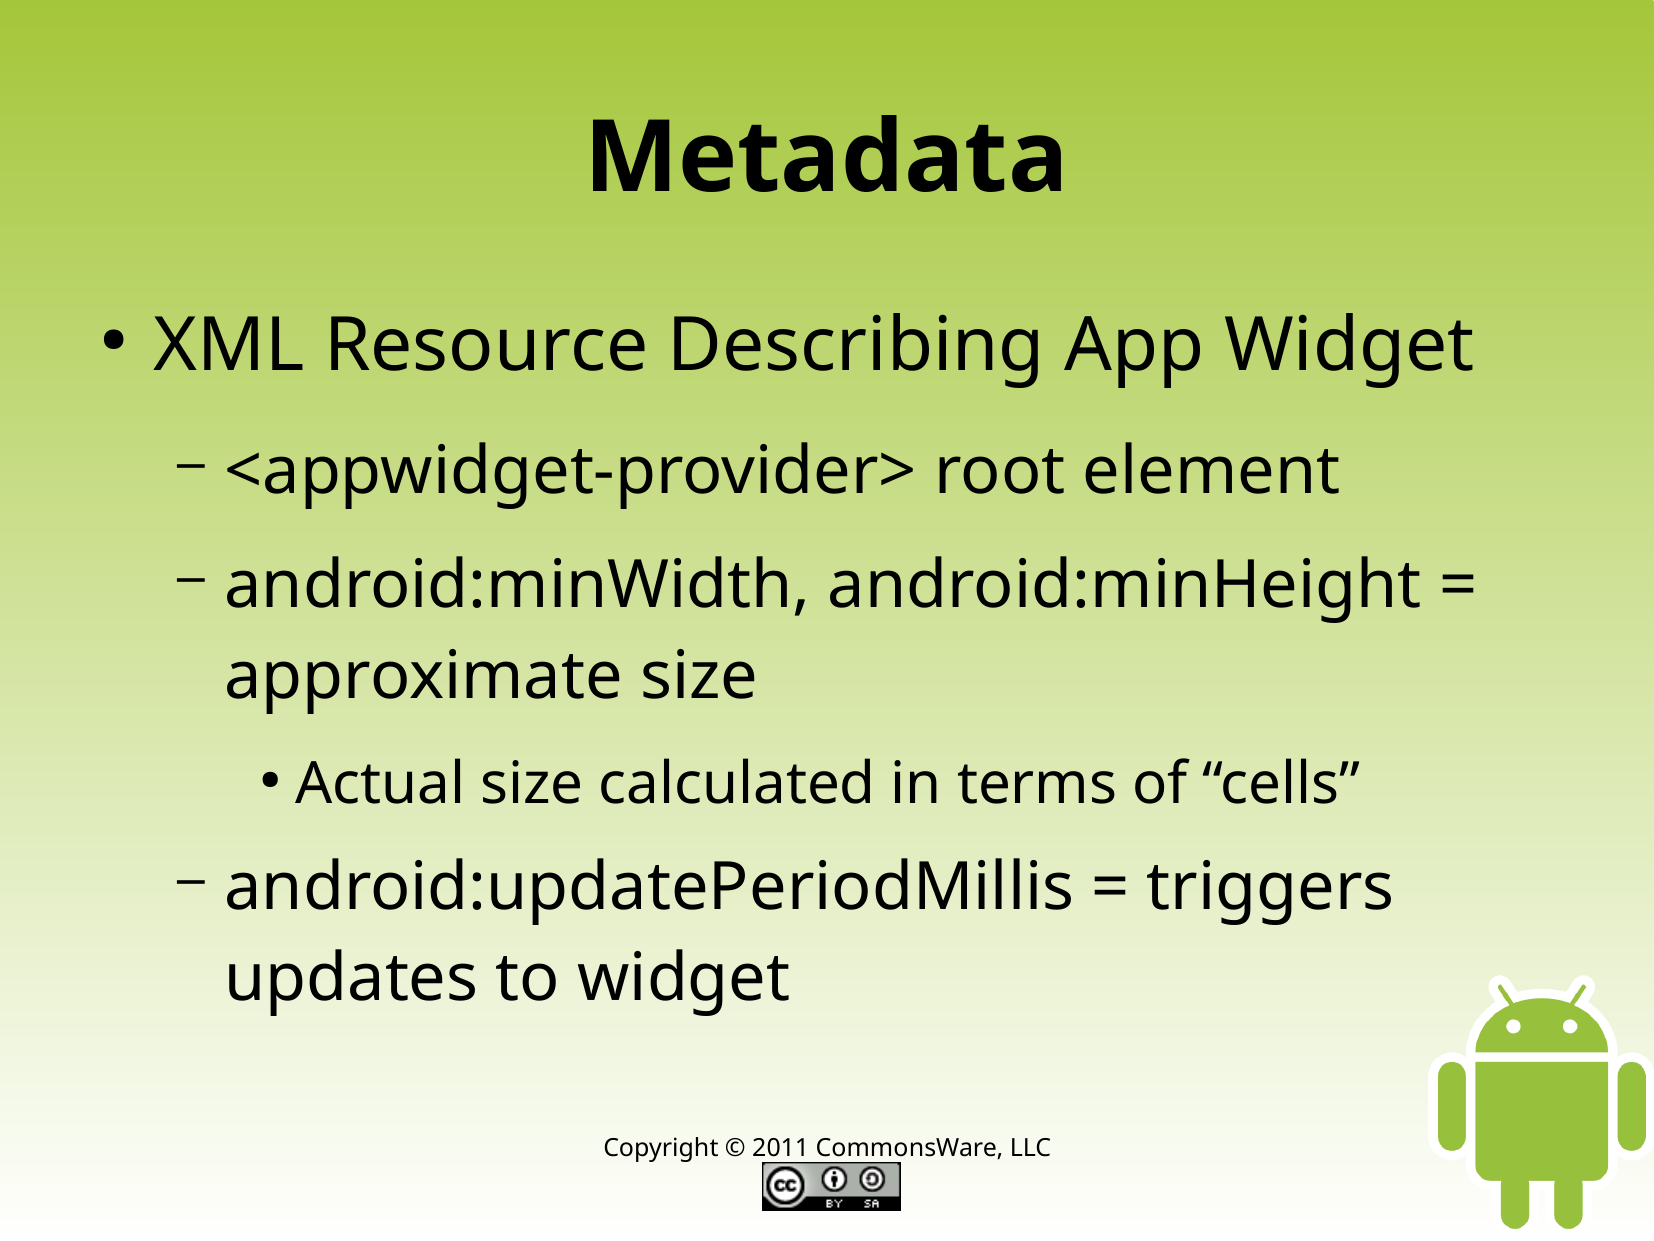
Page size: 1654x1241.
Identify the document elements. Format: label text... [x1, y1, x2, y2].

list XML Resource Describing App Widget <appwidget-provider> root element android:minWidth, android:minHeight = approximate size Actual size calculated in terms of “cells” android:updatePeriodMillis = triggers updates to widget [82, 290, 1571, 1094]
picture [762, 1162, 901, 1211]
picture [1428, 975, 1654, 1238]
title Metadata [82, 49, 1571, 257]
